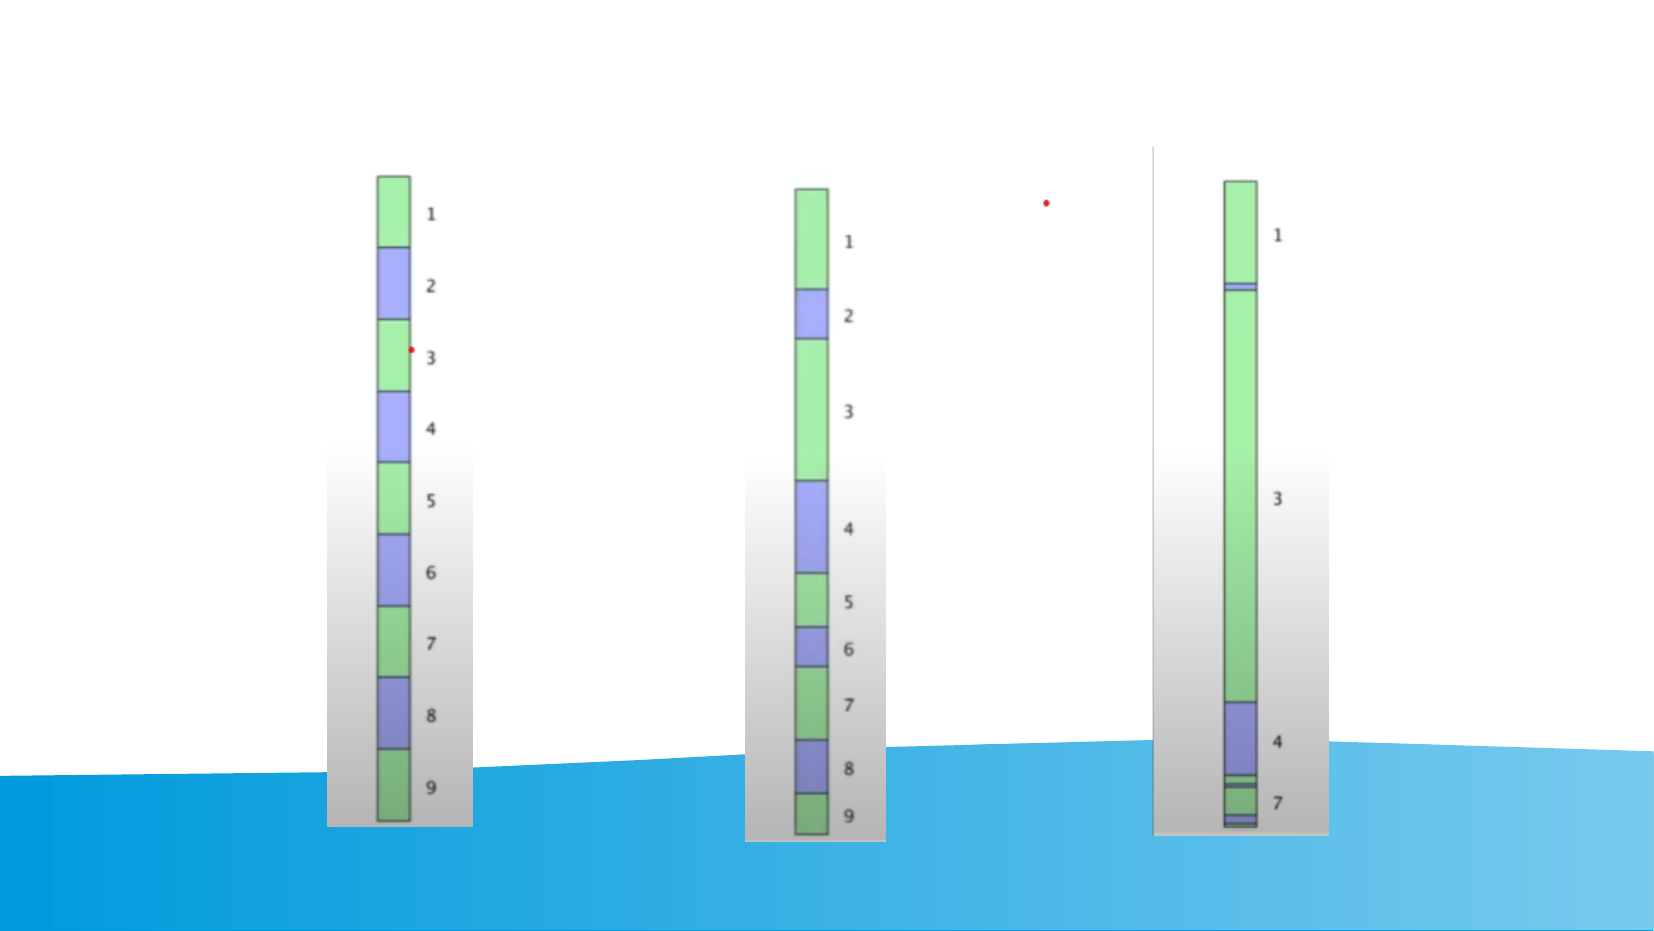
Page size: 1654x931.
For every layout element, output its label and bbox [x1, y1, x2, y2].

picture [1042, 147, 1329, 836]
picture [327, 150, 473, 827]
picture [745, 147, 886, 842]
